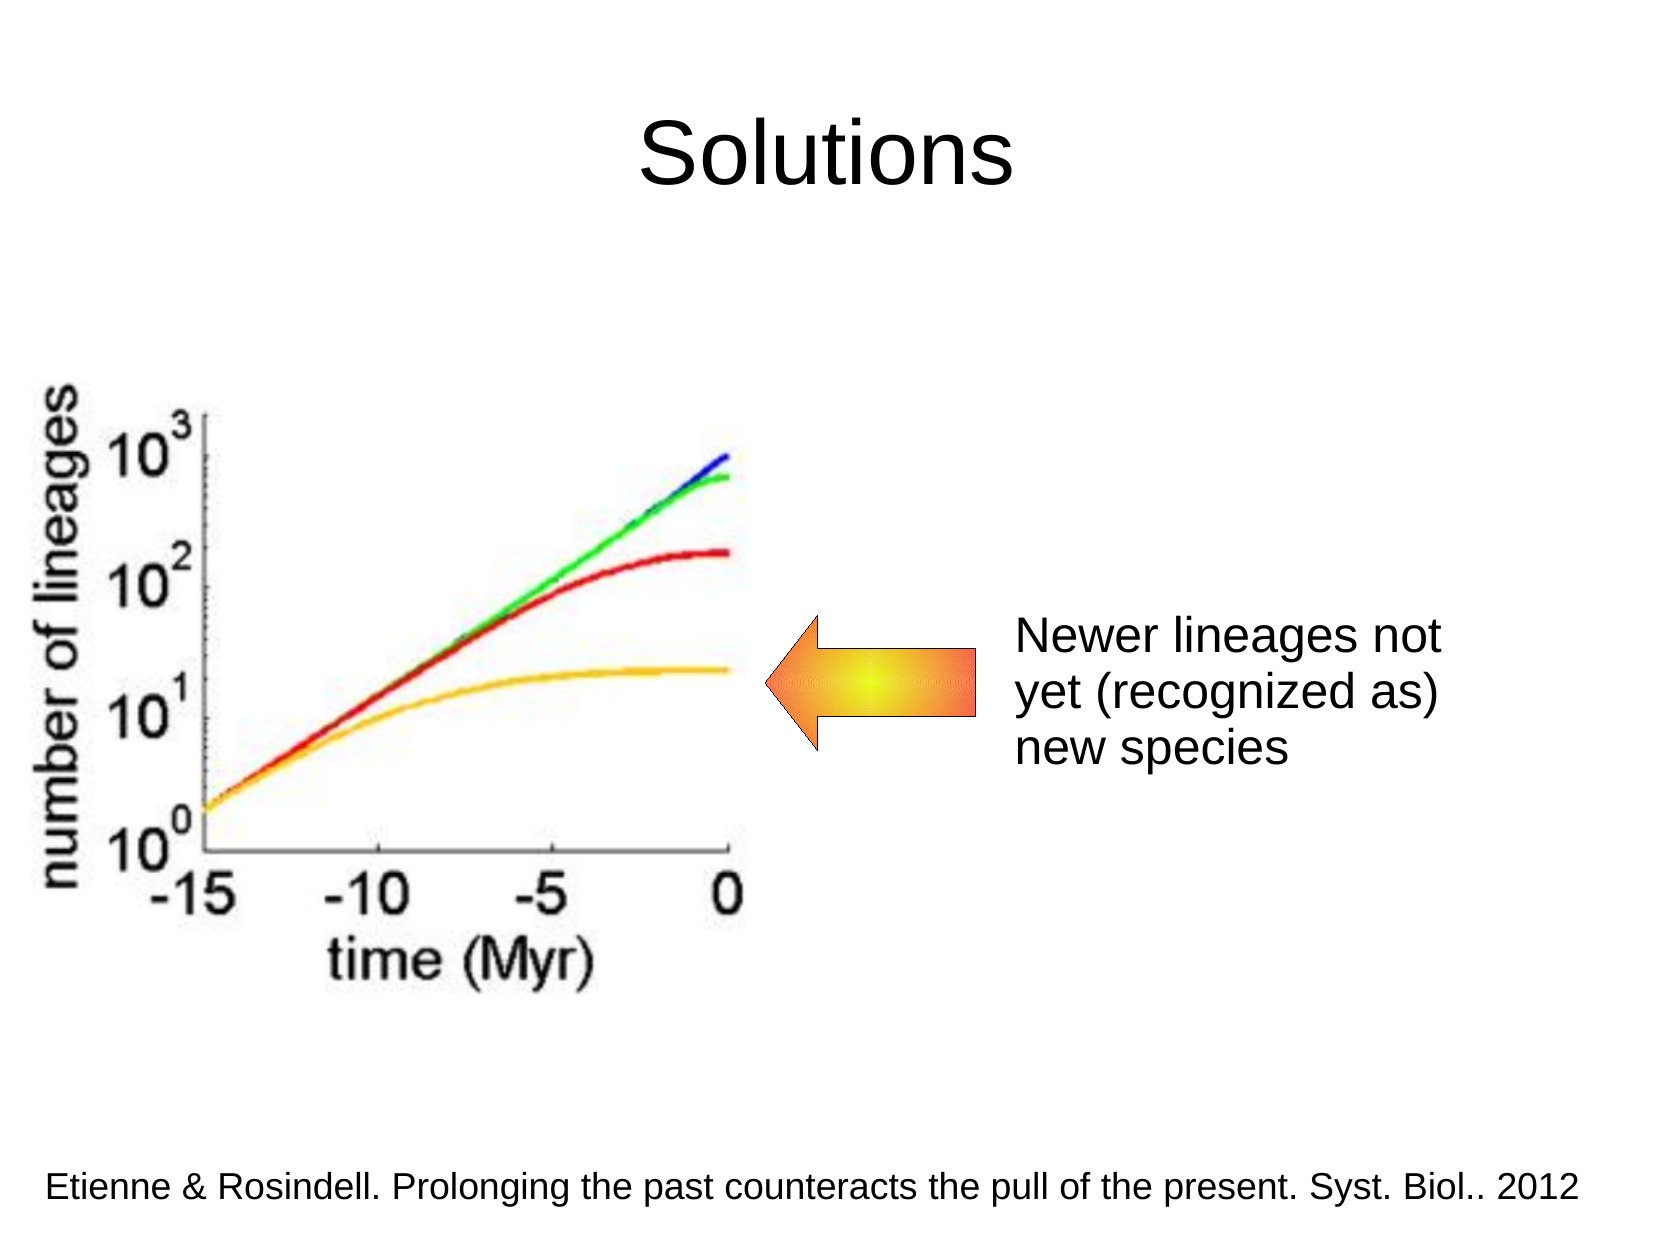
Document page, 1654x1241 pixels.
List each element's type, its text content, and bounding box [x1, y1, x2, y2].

text_box Newer lineages not yet (recognized as) new species [999, 600, 1531, 784]
picture [30, 374, 749, 995]
text_box [765, 615, 976, 751]
text_box Etienne & Rosindell. Prolonging the past counteracts the pull of the present. Syst. Biol.. 2012 [30, 1158, 1601, 1216]
title Solutions [82, 49, 1571, 257]
